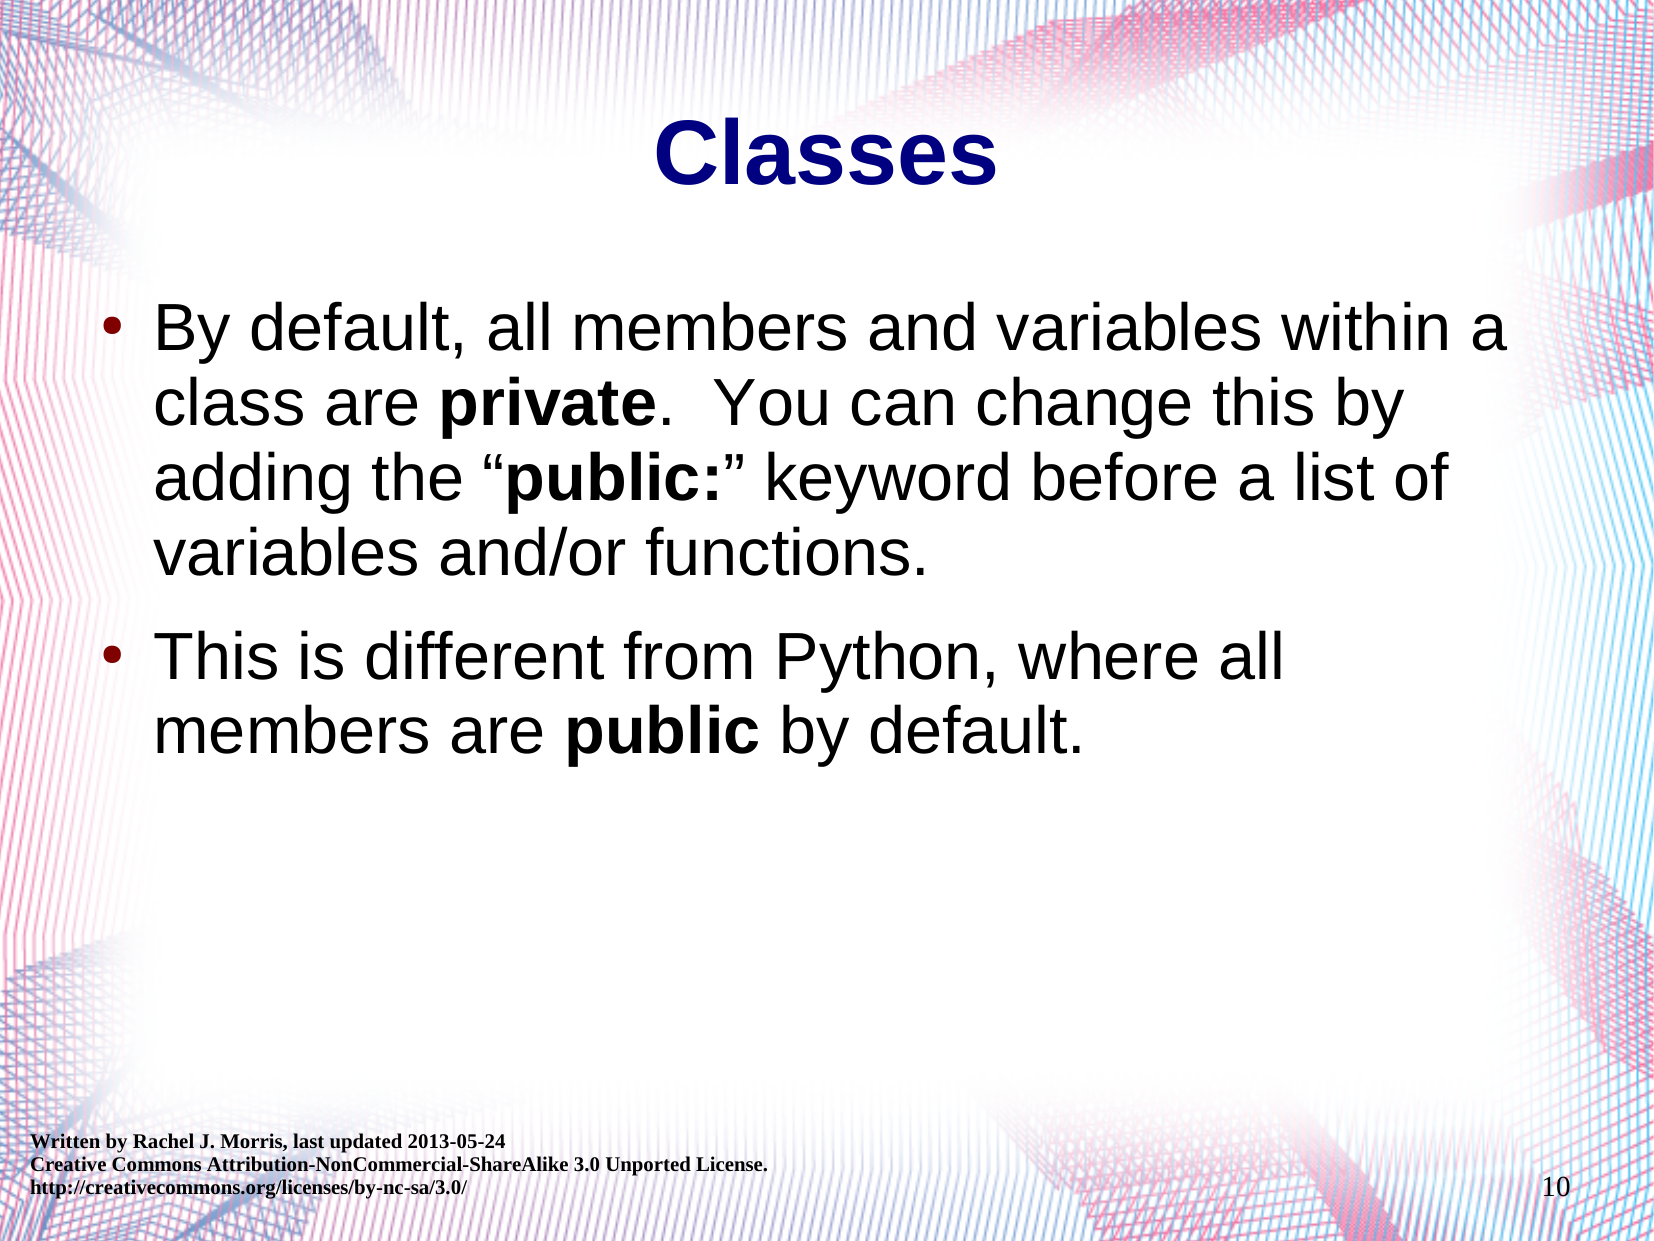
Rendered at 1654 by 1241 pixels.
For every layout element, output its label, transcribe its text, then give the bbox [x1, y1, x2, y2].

picture [0, 0, 1654, 1241]
list By default, all members and variables within a class are private. You can change this by adding the “public:” keyword before a list of variables and/or functions. This is different from Python, where all members are public by default. [82, 290, 1571, 1010]
title Classes [82, 49, 1571, 257]
